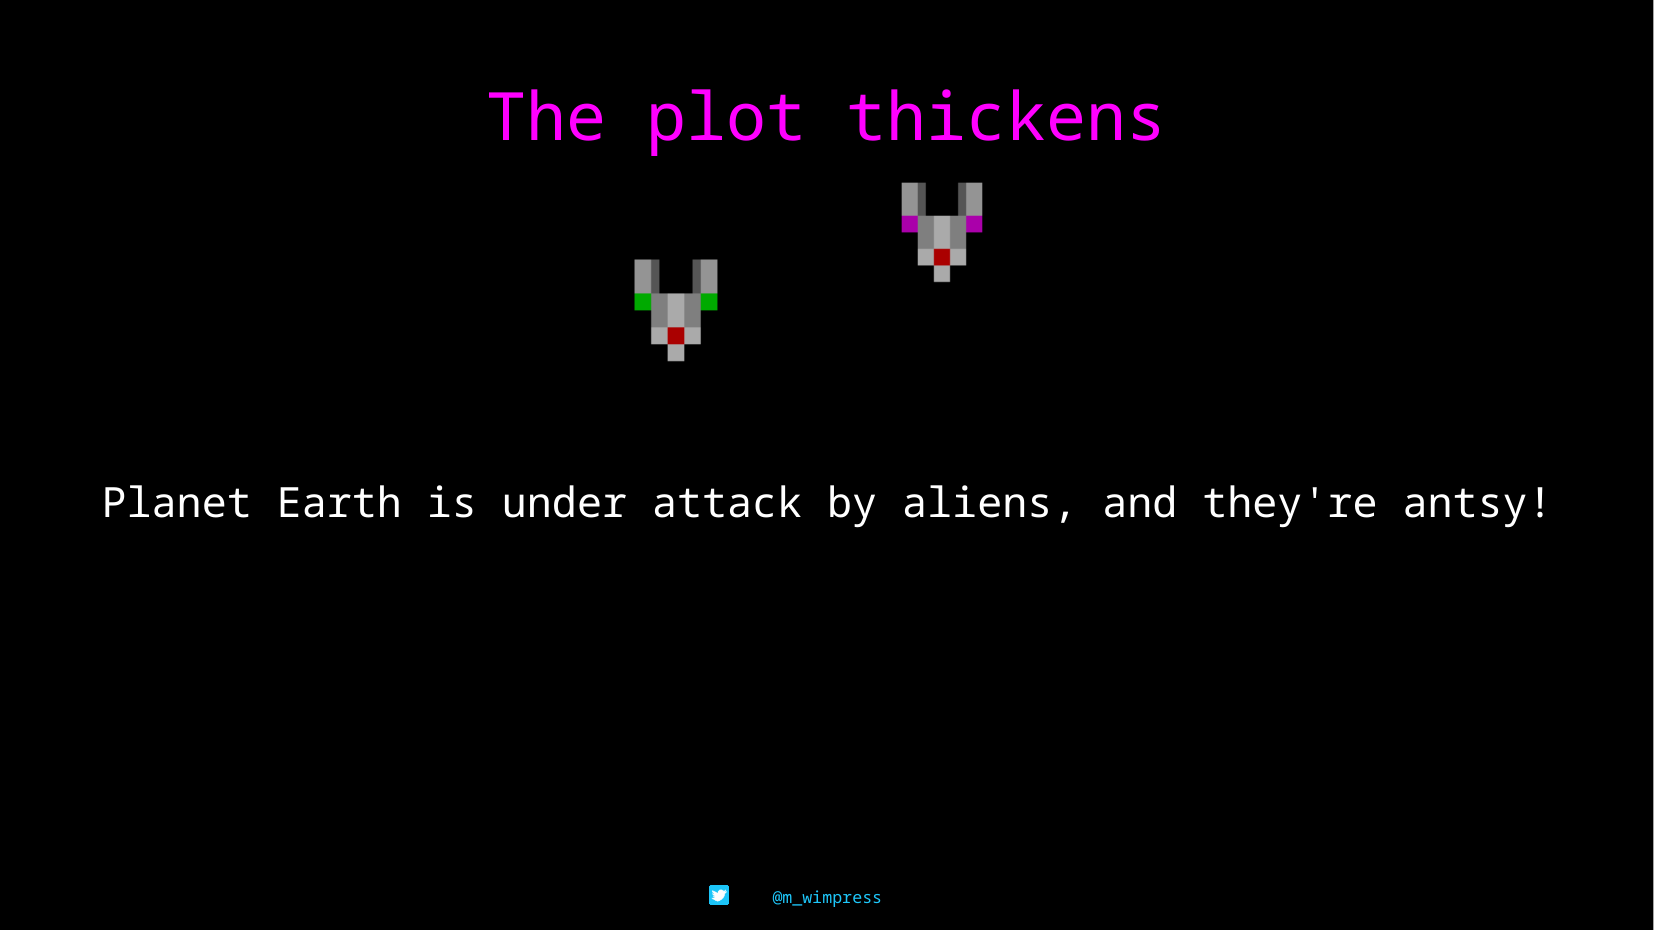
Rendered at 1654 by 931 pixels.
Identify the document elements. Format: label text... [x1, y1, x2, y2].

picture [614, 247, 733, 367]
title The plot thickens [82, 37, 1571, 193]
picture [709, 885, 729, 905]
subtitle Planet Earth is under attack by aliens, and they're antsy! [82, 217, 1571, 758]
picture [885, 177, 1004, 308]
